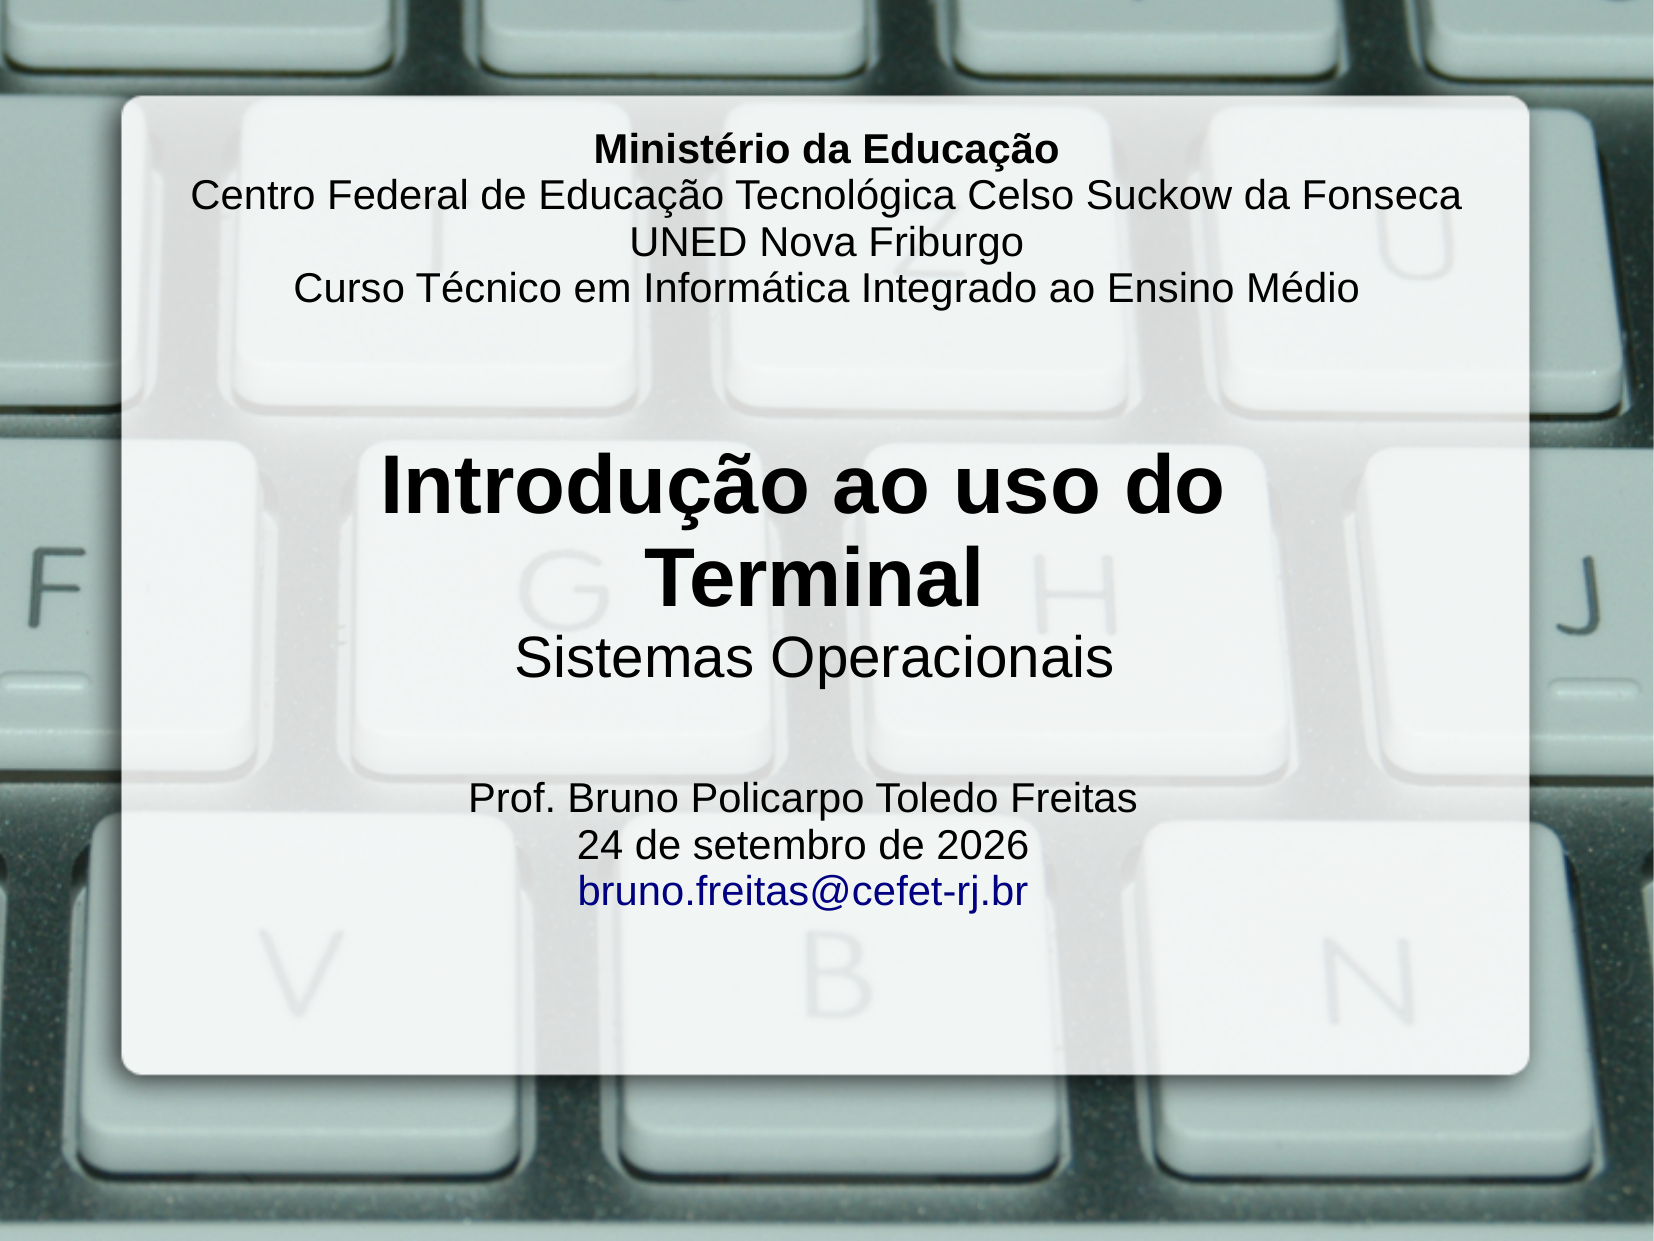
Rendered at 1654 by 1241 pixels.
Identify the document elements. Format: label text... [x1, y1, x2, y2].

text_box Introdução ao uso do Terminal Sistemas Operacionais [165, 431, 1465, 698]
text_box Ministério da Educação Centro Federal de Educação Tecnológica Celso Suckow da Fonseca UNED Nova Friburgo Curso Técnico em Informática Integrado ao Ensino Médio [129, 118, 1524, 366]
text_box Prof. Bruno Policarpo Toledo Freitas 21 de abril de 2020 bruno.freitas@cefet-rj.br [354, 767, 1252, 922]
picture [0, 0, 1654, 1241]
